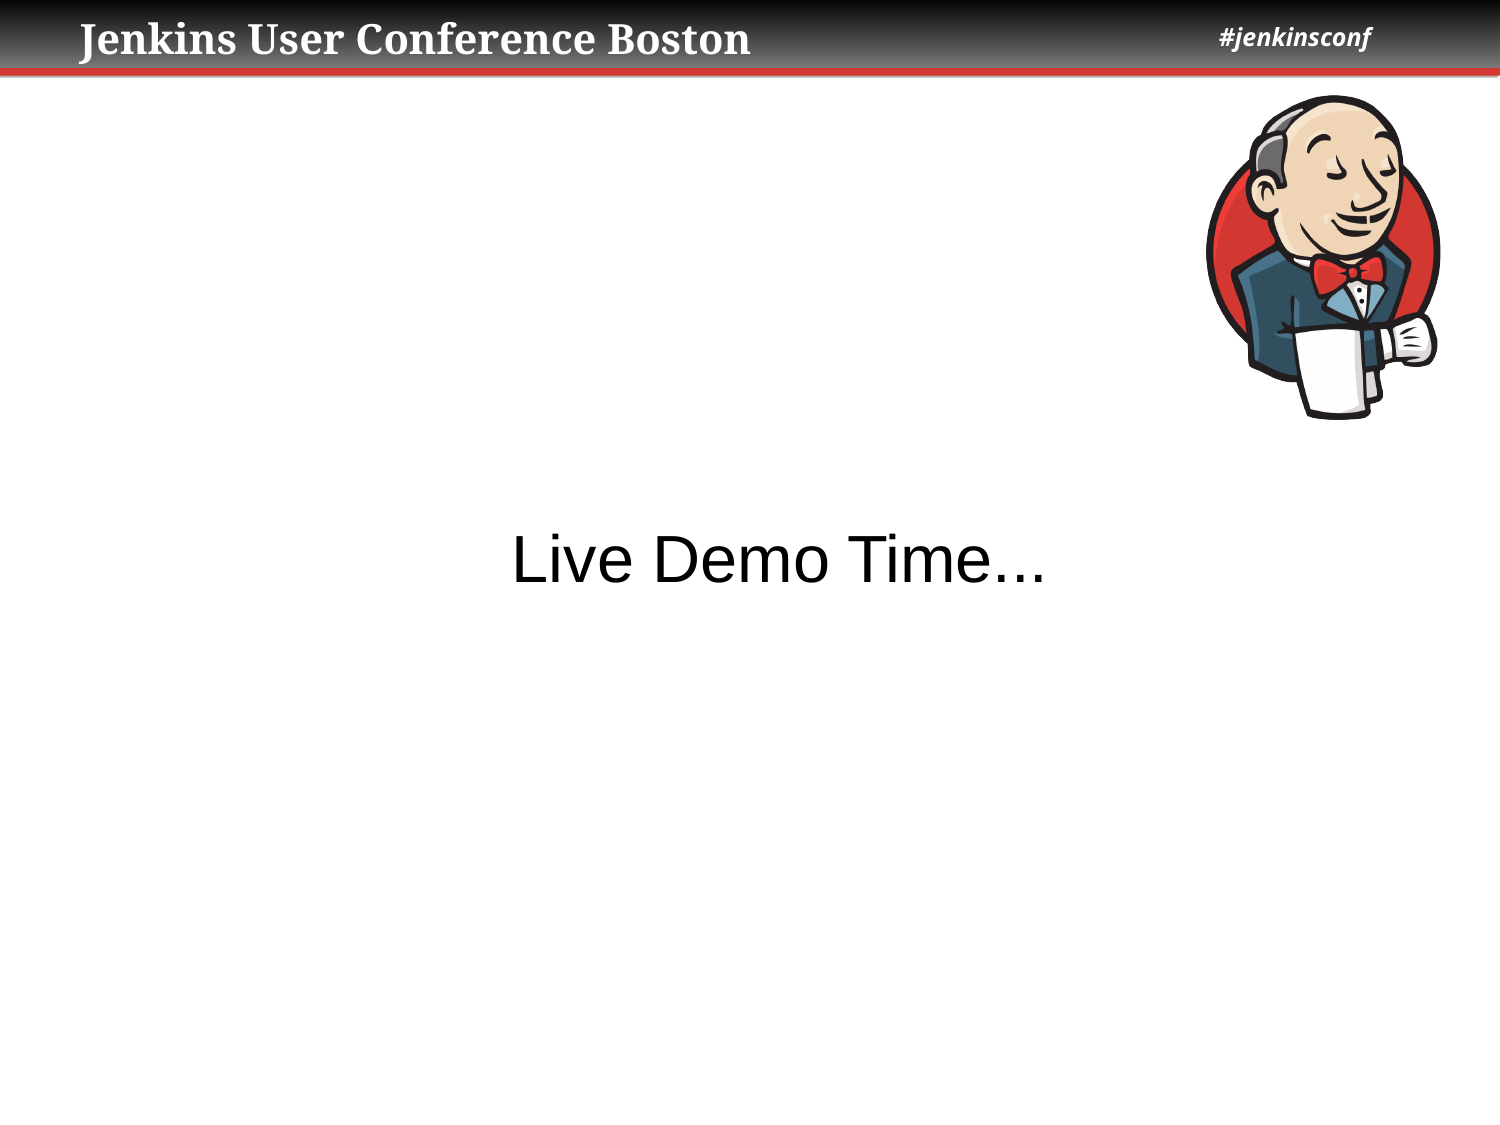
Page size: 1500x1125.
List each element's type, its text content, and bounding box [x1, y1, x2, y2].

subtitle Live Demo Time... [135, 95, 1425, 1025]
picture [1425, 95, 1441, 420]
